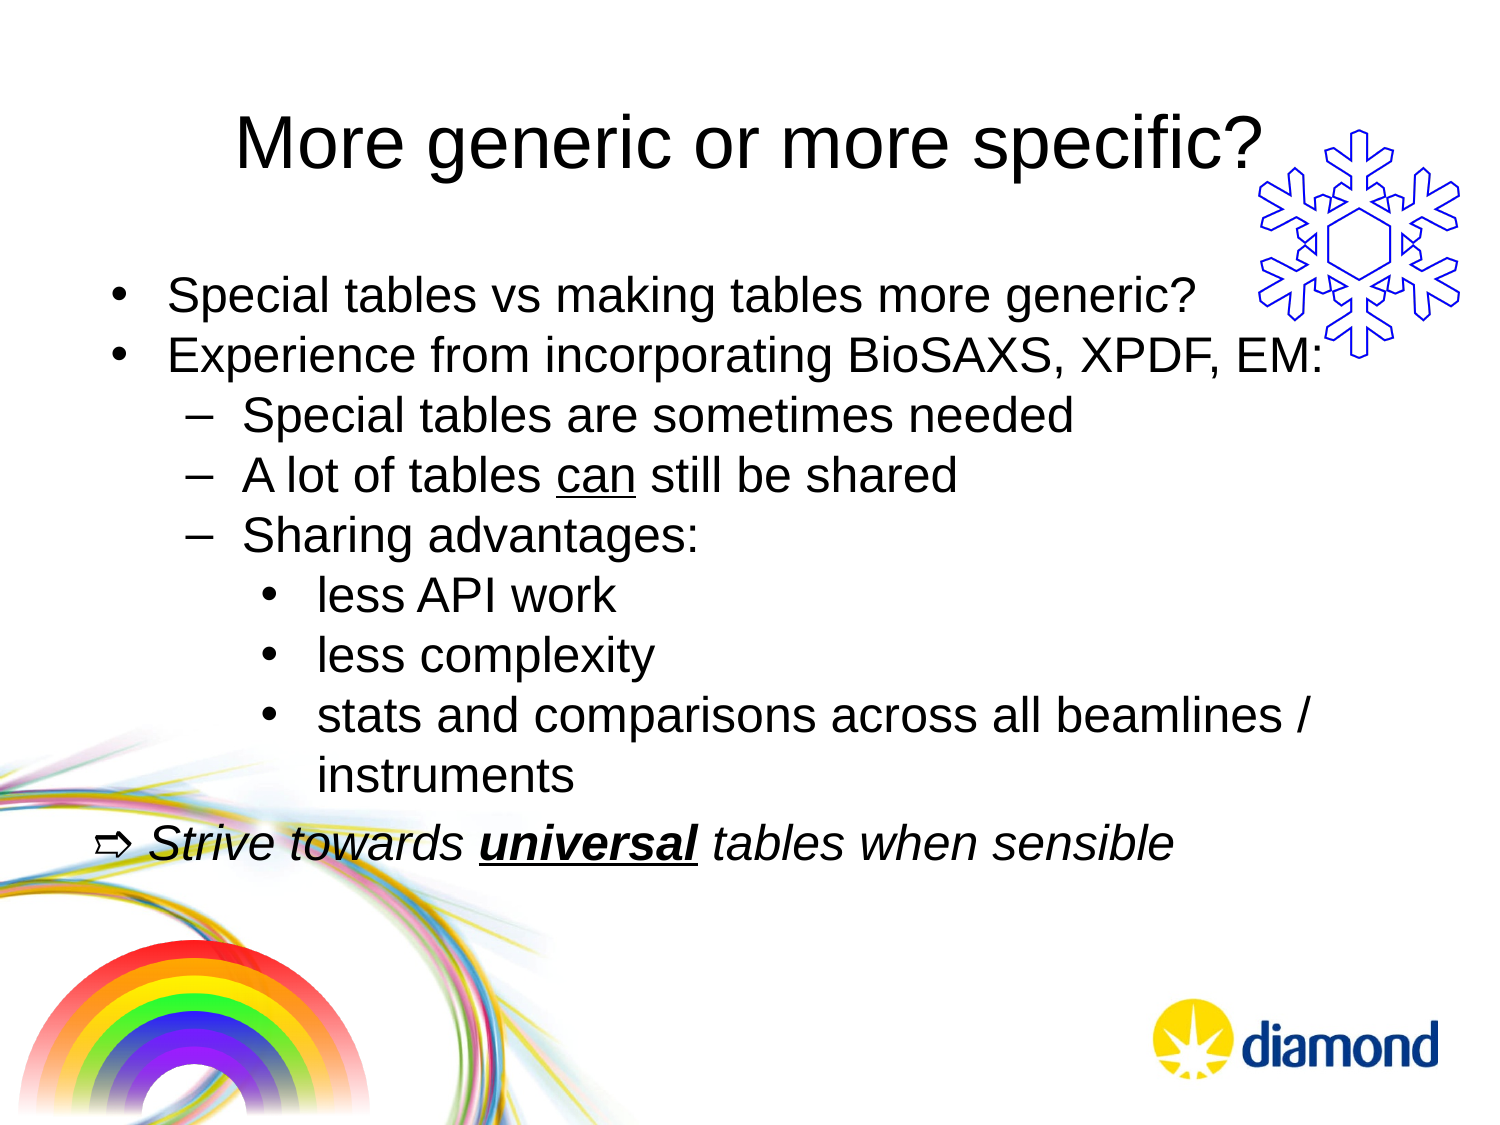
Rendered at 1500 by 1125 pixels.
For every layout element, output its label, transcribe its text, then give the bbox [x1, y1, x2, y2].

title More generic or more specific? [75, 45, 1425, 233]
list Special tables vs making tables more generic? Experience from incorporating BioSAXS, XPDF, EM: Special tables are sometimes needed A lot of tables can still be shared Sharing advantages: less API work less complexity stats and comparisons across all beamlines / instruments ➱ Strive towards universal tables when sensible [76, 255, 1427, 998]
picture [1258, 129, 1460, 359]
picture [0, 587, 1438, 1125]
